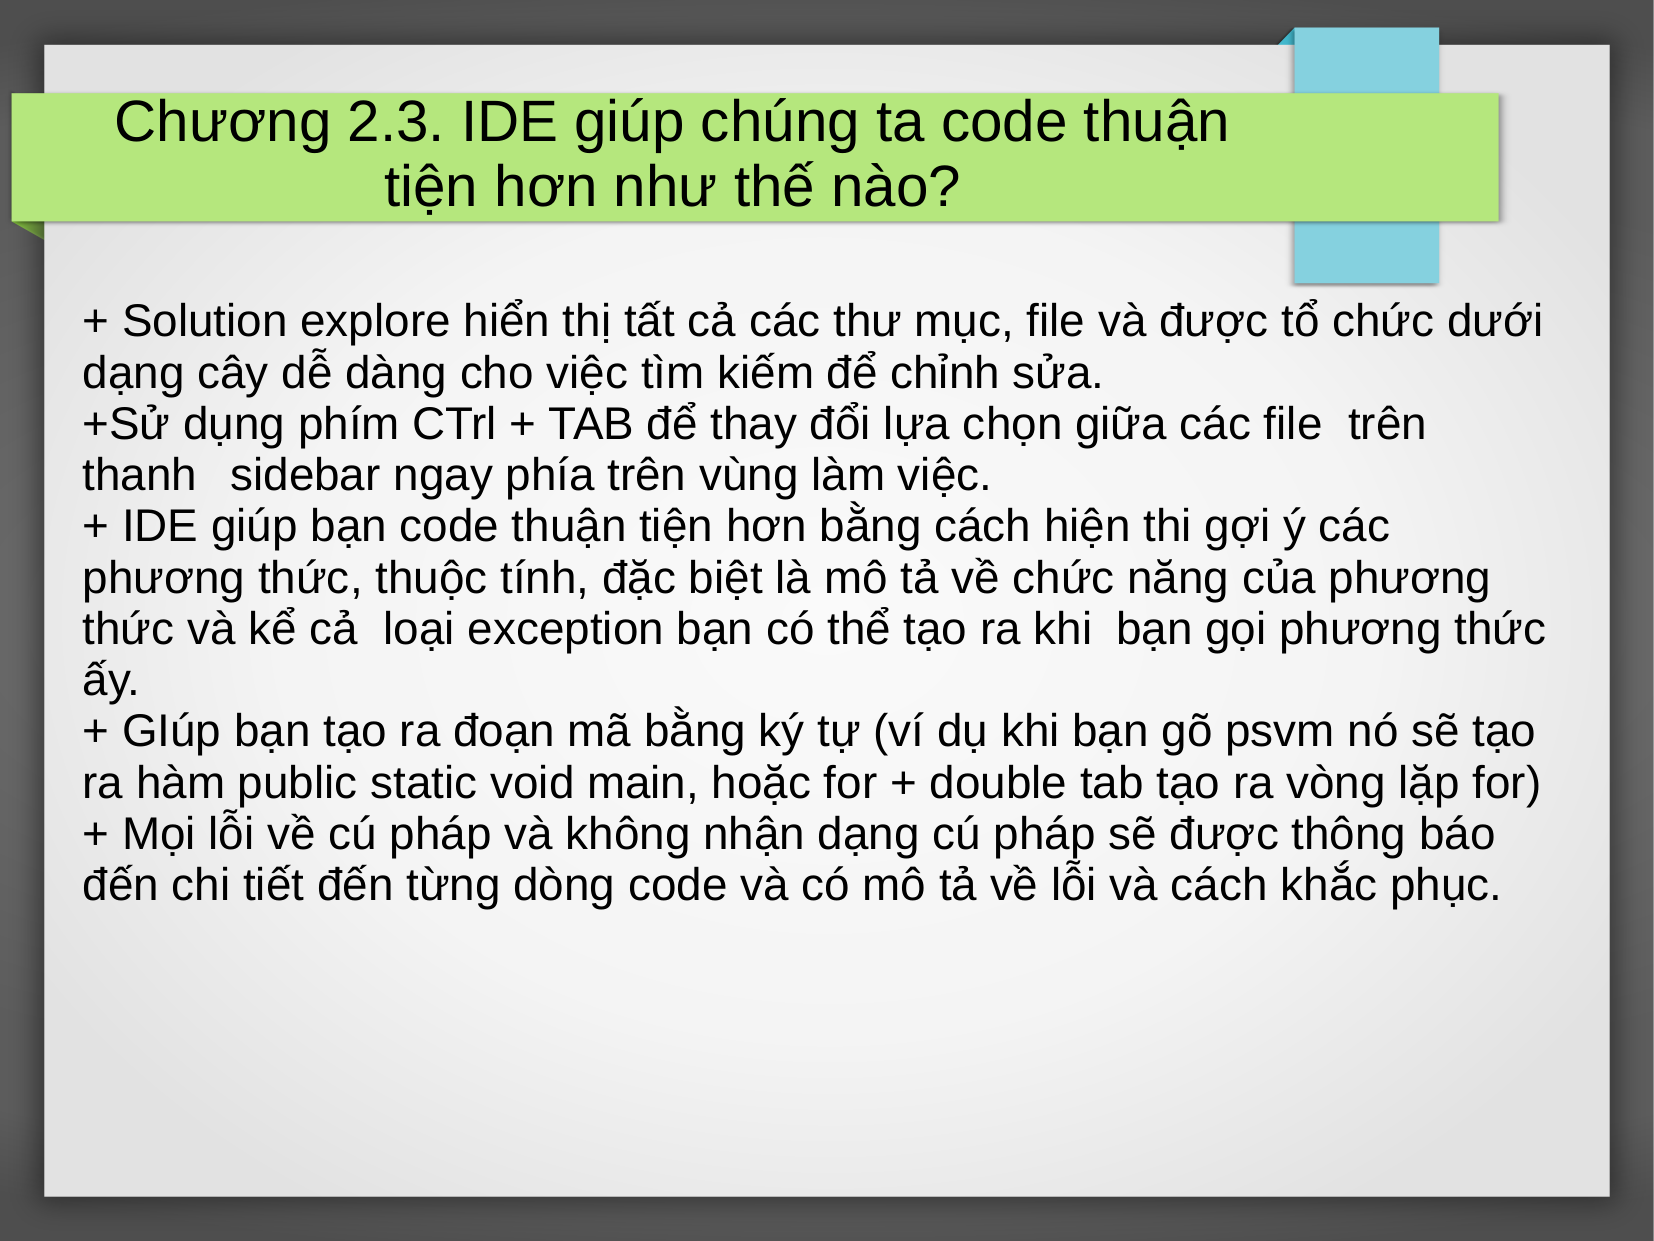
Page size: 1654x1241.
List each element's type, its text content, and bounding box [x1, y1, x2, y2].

title Chương 2.3. IDE giúp chúng ta code thuận tiện hơn như thế nào? [82, 88, 1264, 219]
picture [0, 0, 1654, 1241]
subtitle + Solution explore hiển thị tất cả các thư mục, file và được tổ chức dưới dạng cây dễ dàng cho việc tìm kiếm để chỉnh sửa. +Sử dụng phím CTrl + TAB để thay đổi lựa chọn giữa các file trên thanh sidebar ngay phía trên vùng làm việc. + IDE giúp bạn code thuận tiện hơn bằng cách hiện thi gợi ý các phương thức, thuộc tính, đặc biệt là mô tả về chức năng của phương thức và kể cả loại exception bạn có thể tạo ra khi bạn gọi phương thức ấy. + GIúp bạn tạo ra đoạn mã bằng ký tự (ví dụ khi bạn gõ psvm nó sẽ tạo ra hàm public static void main, hoặc for + double tab tạo ra vòng lặp for) + Mọi lỗi về cú pháp và không nhận dạng cú pháp sẽ được thông báo đến chi tiết đến từng dòng code và có mô tả về lỗi và cách khắc phục. [82, 295, 1571, 1015]
